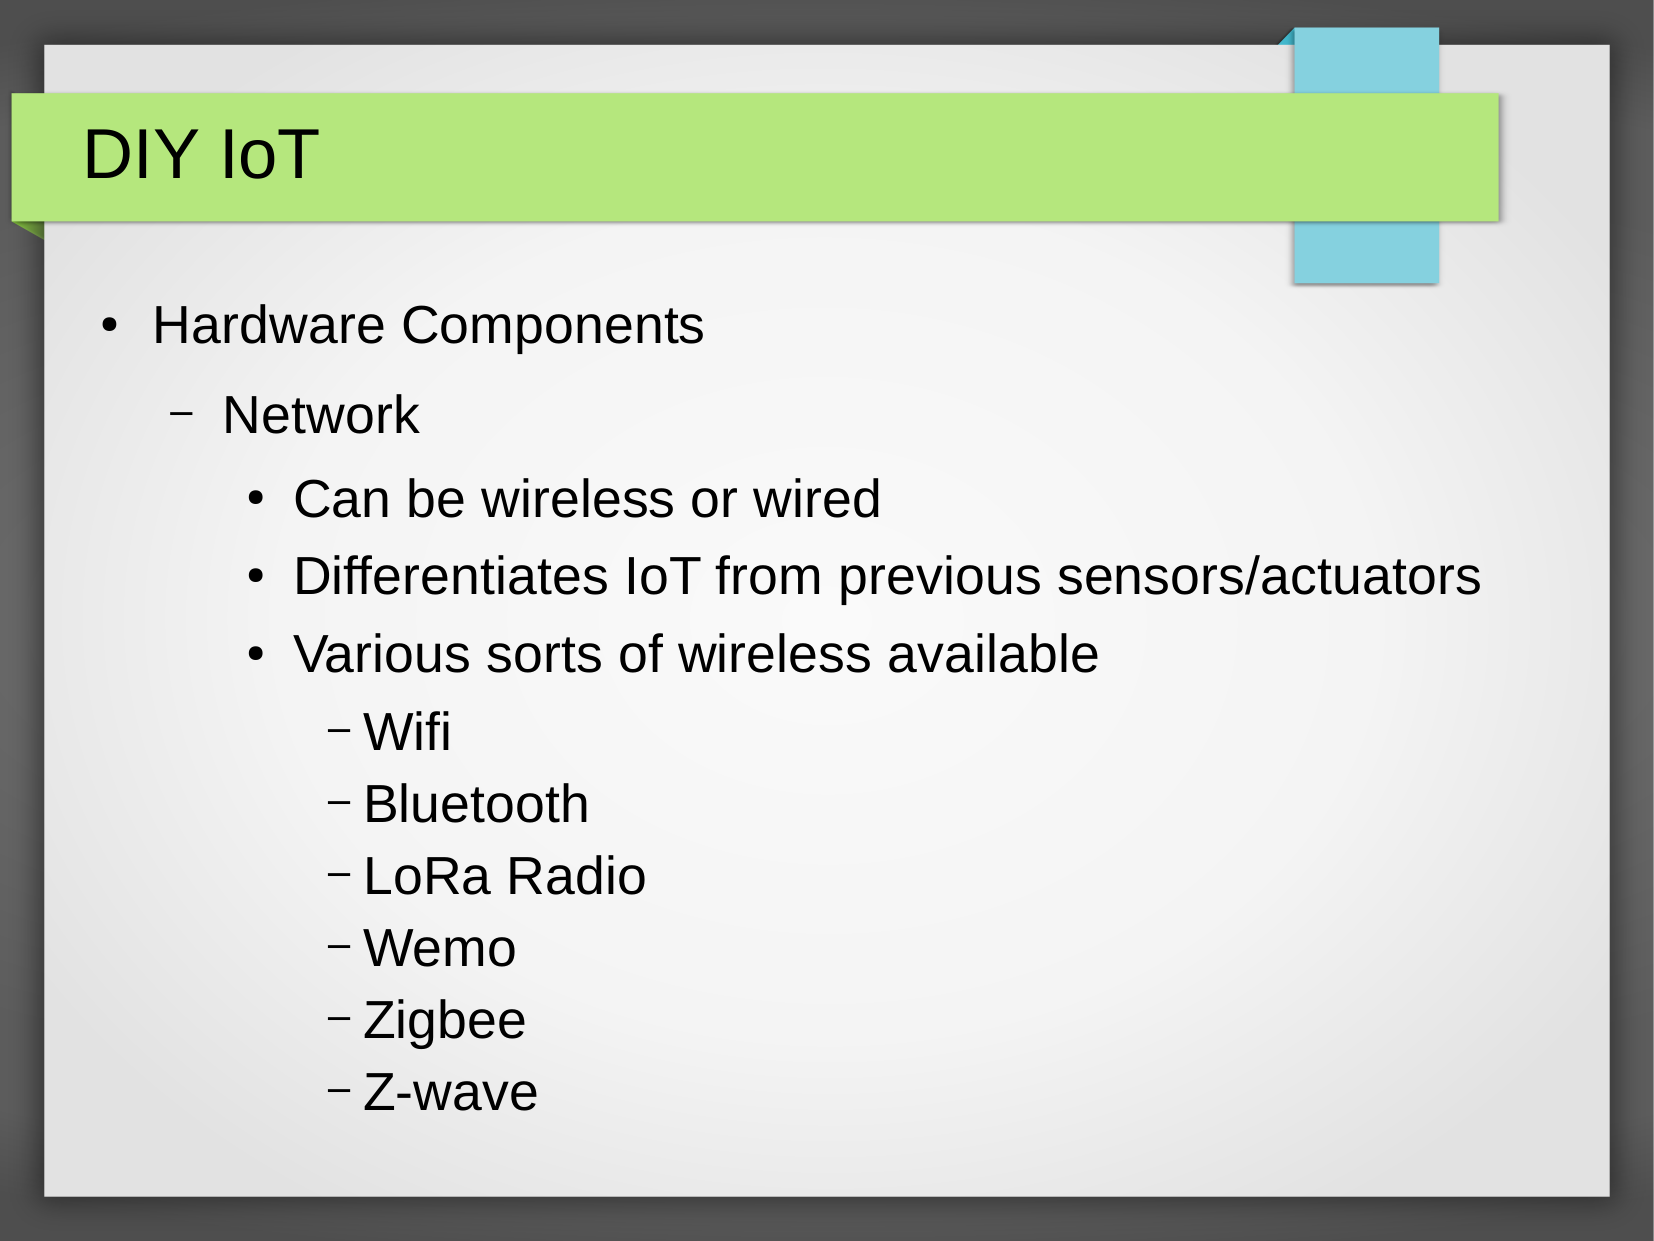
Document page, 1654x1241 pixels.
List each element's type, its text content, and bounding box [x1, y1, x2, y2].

list Hardware Components Network Can be wireless or wired Differentiates IoT from previous sensors/actuators Various sorts of wireless available Wifi Bluetooth LoRa Radio Wemo Zigbee Z-wave [82, 295, 1571, 1126]
title DIY IoT [82, 94, 1264, 213]
picture [0, 0, 1654, 1241]
